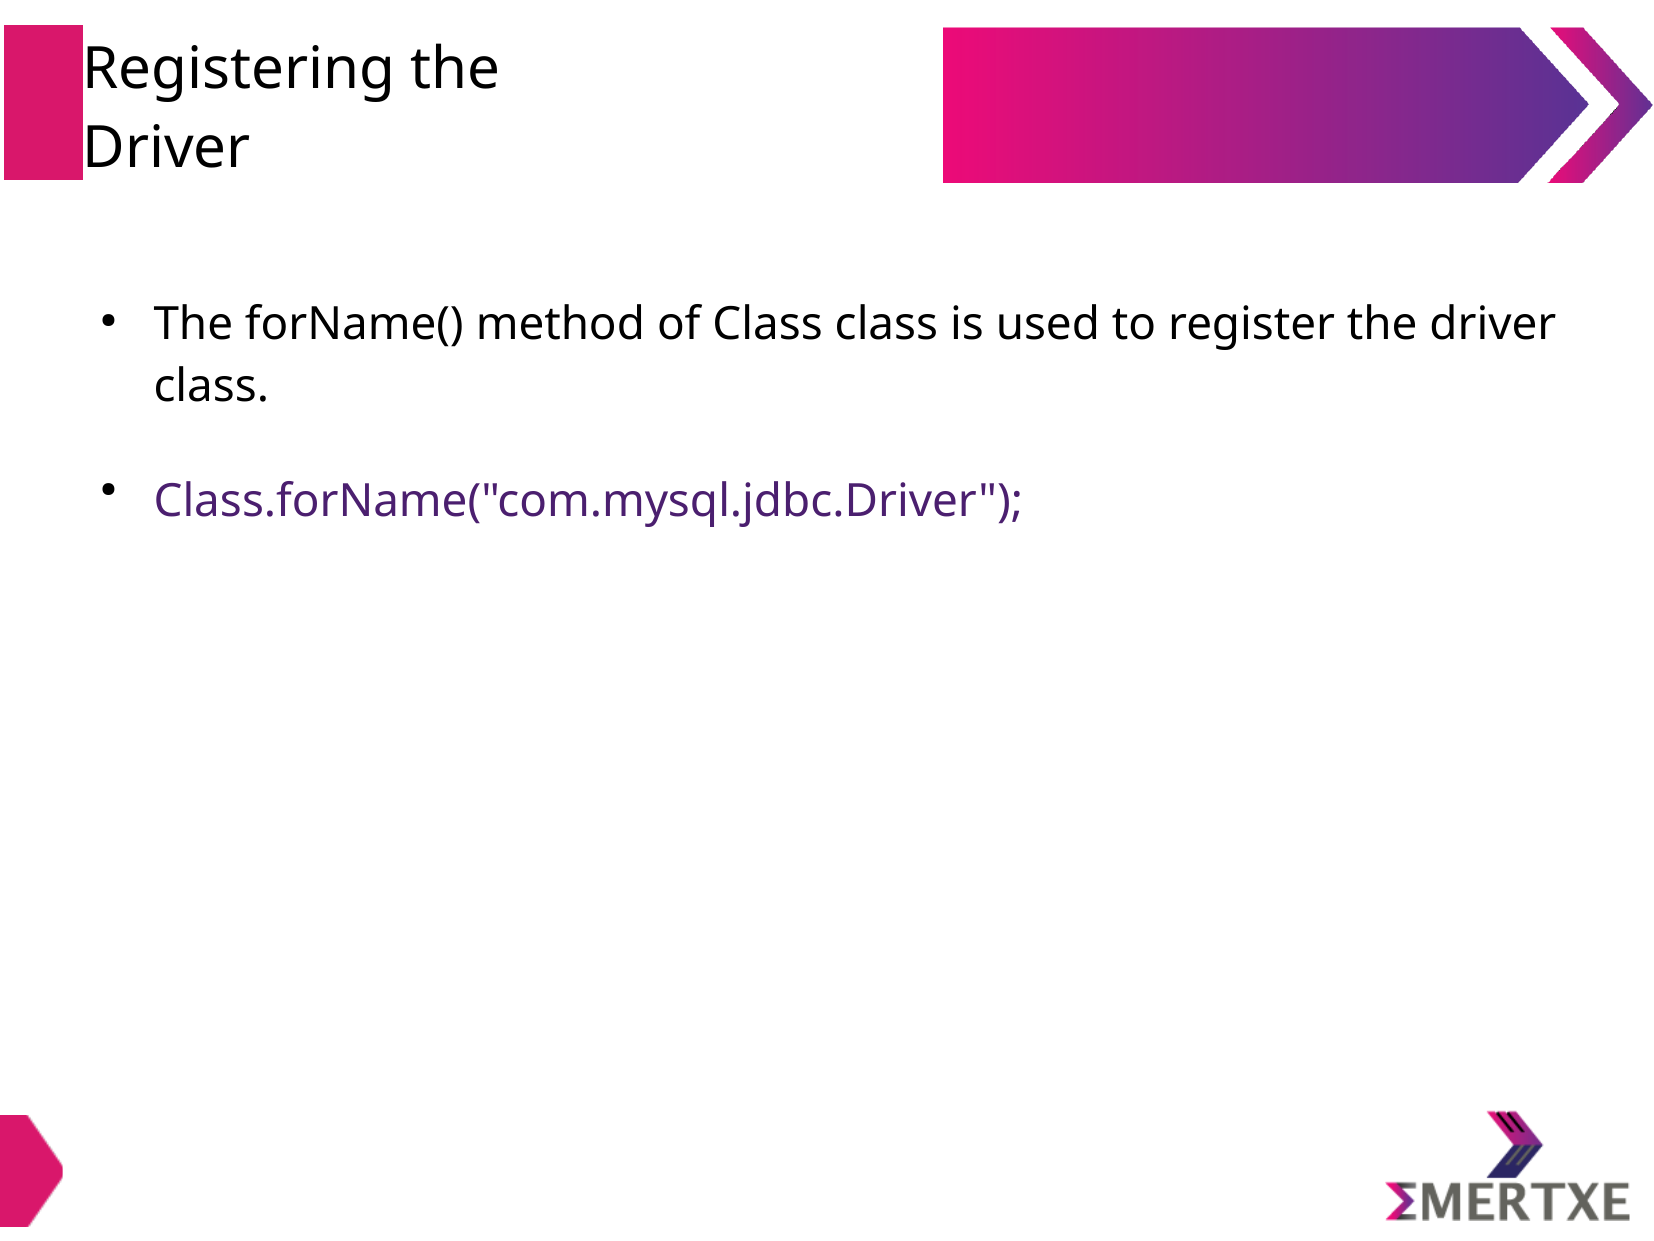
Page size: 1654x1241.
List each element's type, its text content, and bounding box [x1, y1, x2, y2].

picture [1385, 1107, 1631, 1221]
title Registering the Driver [82, 2, 1571, 210]
picture [1571, 27, 1653, 183]
list The forName() method of Class class is used to register the driver class. Class.forName("com.mysql.jdbc.Driver"); [82, 290, 1571, 1010]
